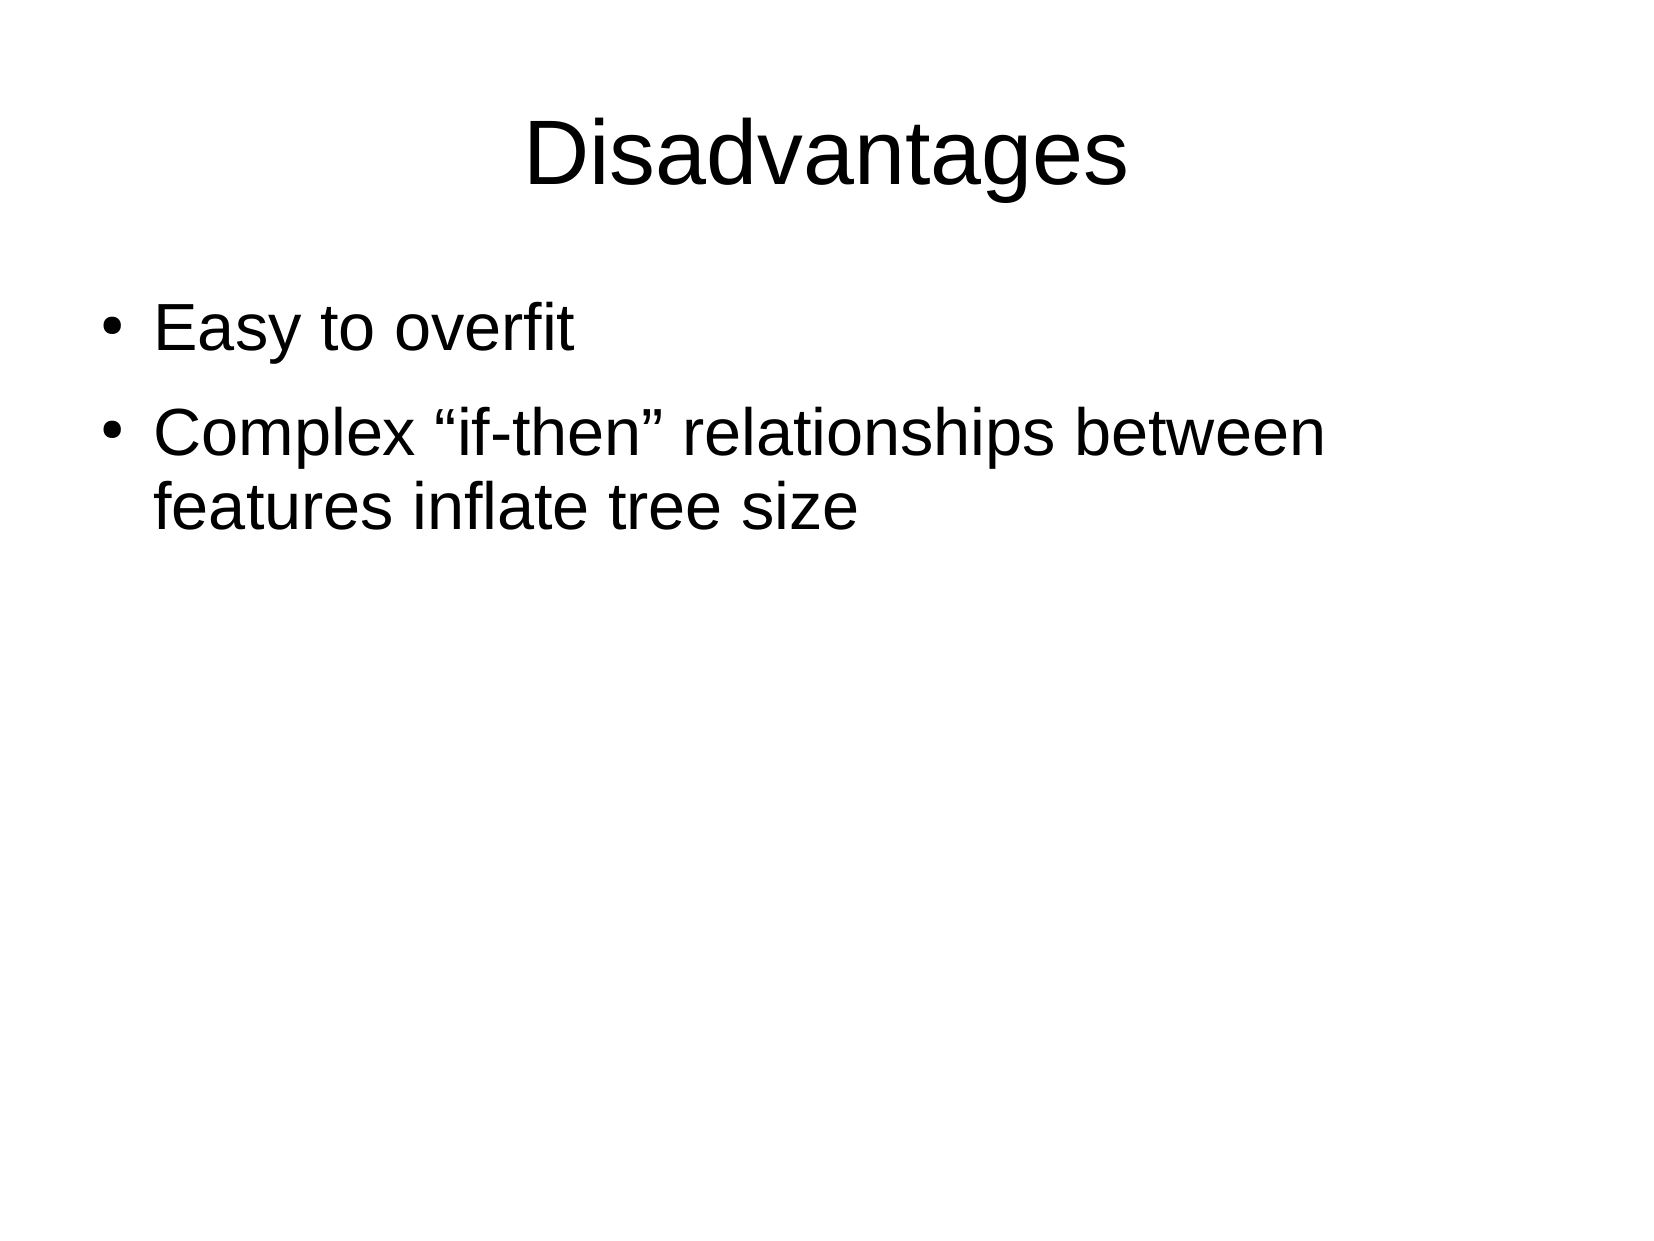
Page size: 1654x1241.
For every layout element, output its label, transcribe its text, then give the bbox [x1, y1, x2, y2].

list Easy to overfit Complex “if-then” relationships between features inflate tree size [82, 290, 1571, 1010]
title Disadvantages [82, 49, 1571, 257]
